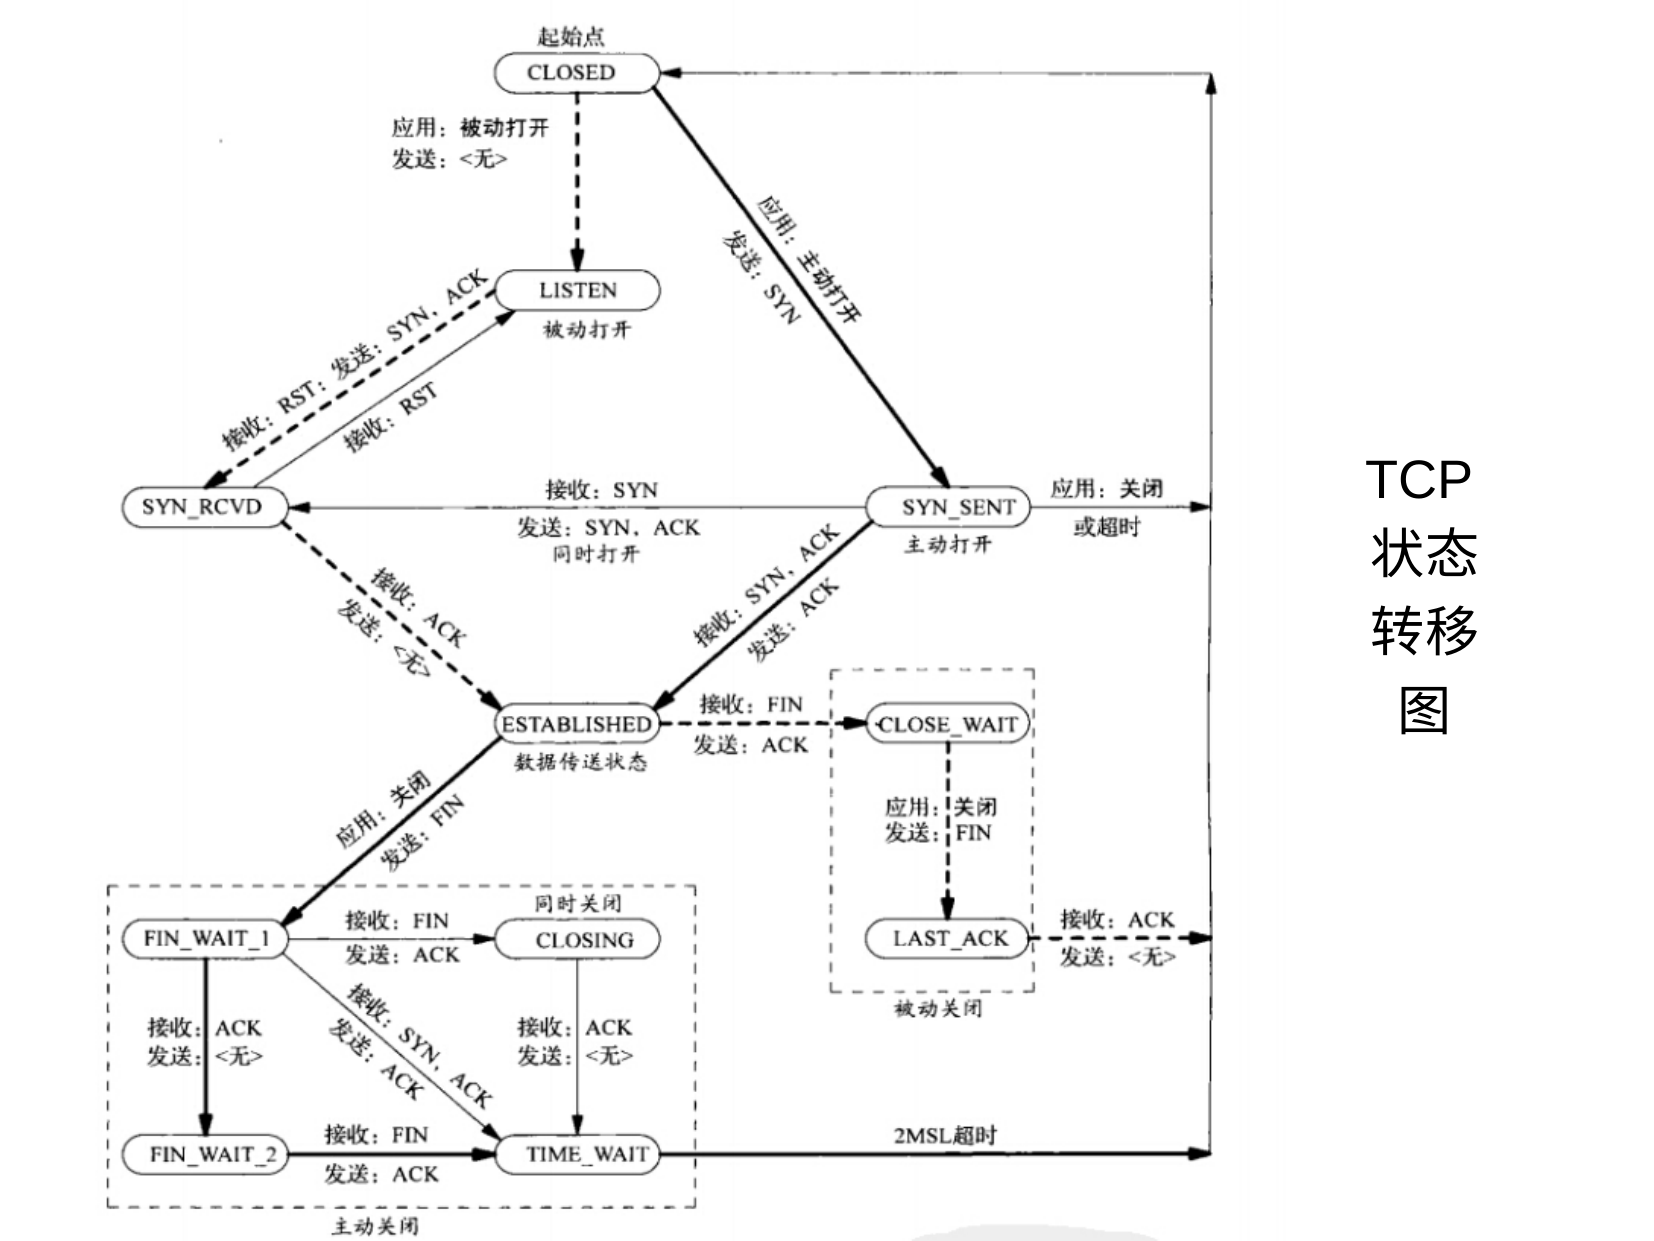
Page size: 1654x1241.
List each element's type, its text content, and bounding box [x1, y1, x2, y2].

picture [60, 0, 1295, 1241]
title TCP状态转移图 [1365, 460, 1486, 736]
